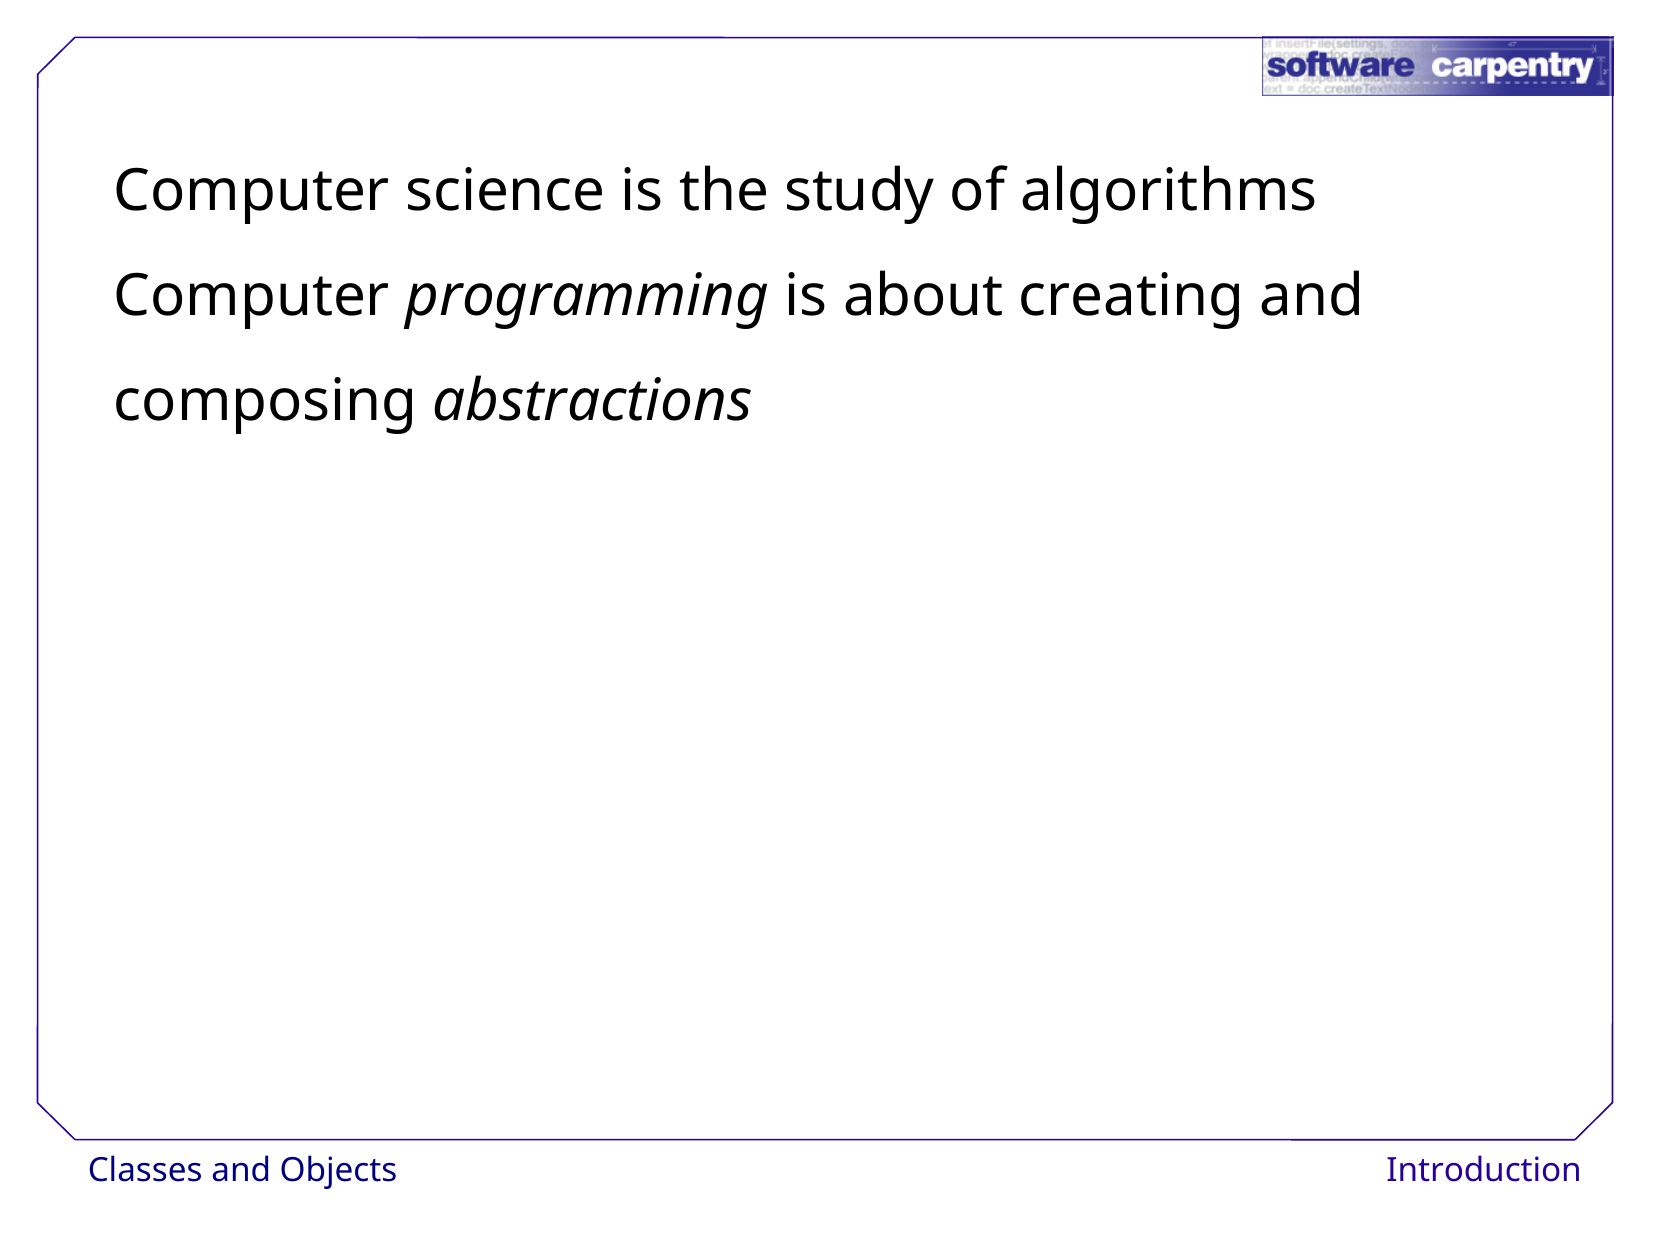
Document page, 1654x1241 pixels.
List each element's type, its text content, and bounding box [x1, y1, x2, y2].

picture [1262, 36, 1614, 96]
text_box Computer science is the study of algorithms Computer programming is about creating and composing abstractions [99, 109, 1517, 440]
